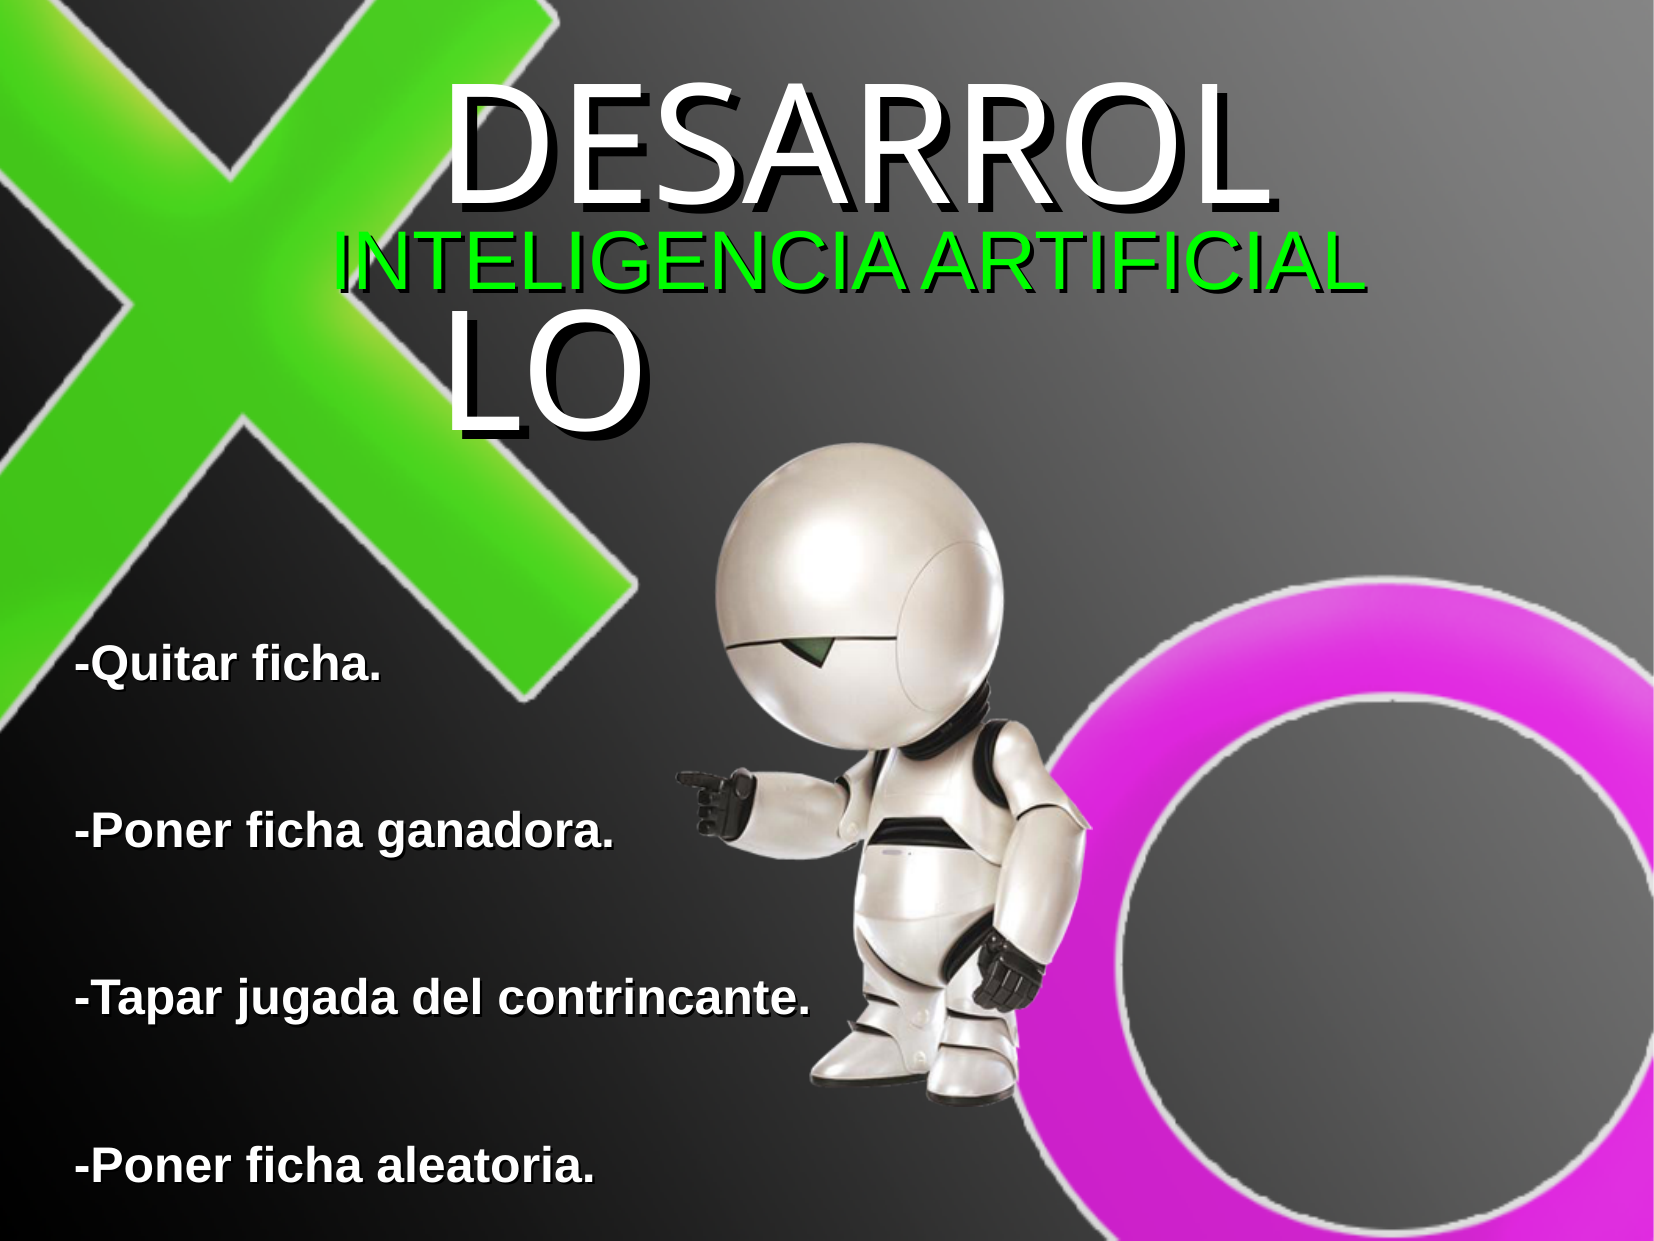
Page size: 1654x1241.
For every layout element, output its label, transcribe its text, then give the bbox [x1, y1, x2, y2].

picture [0, 0, 1654, 1241]
text_box INTELIGENCIA ARTIFICIAL [314, 206, 1418, 315]
text_box -Quitar ficha. -Poner ficha ganadora. -Tapar jugada del contrincante. -Poner ficha aleatoria. [59, 627, 1388, 1241]
text_box DESARROLLO [422, 17, 1300, 206]
